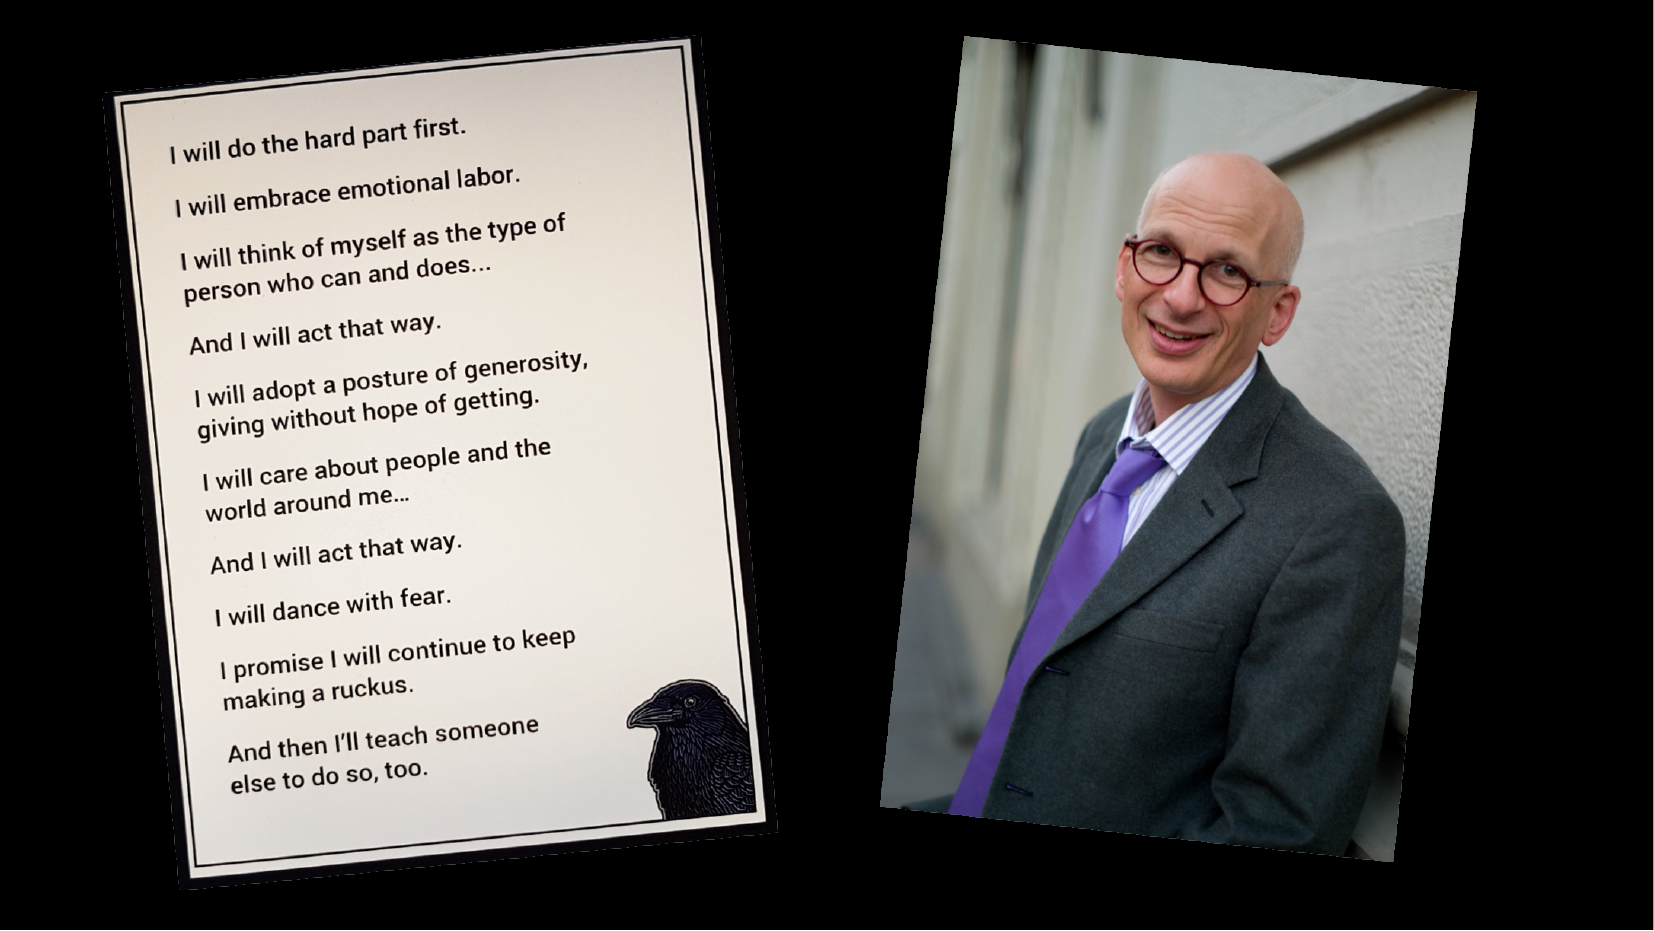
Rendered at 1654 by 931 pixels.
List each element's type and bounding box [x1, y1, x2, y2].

picture [879, 35, 1477, 862]
picture [101, 34, 778, 890]
